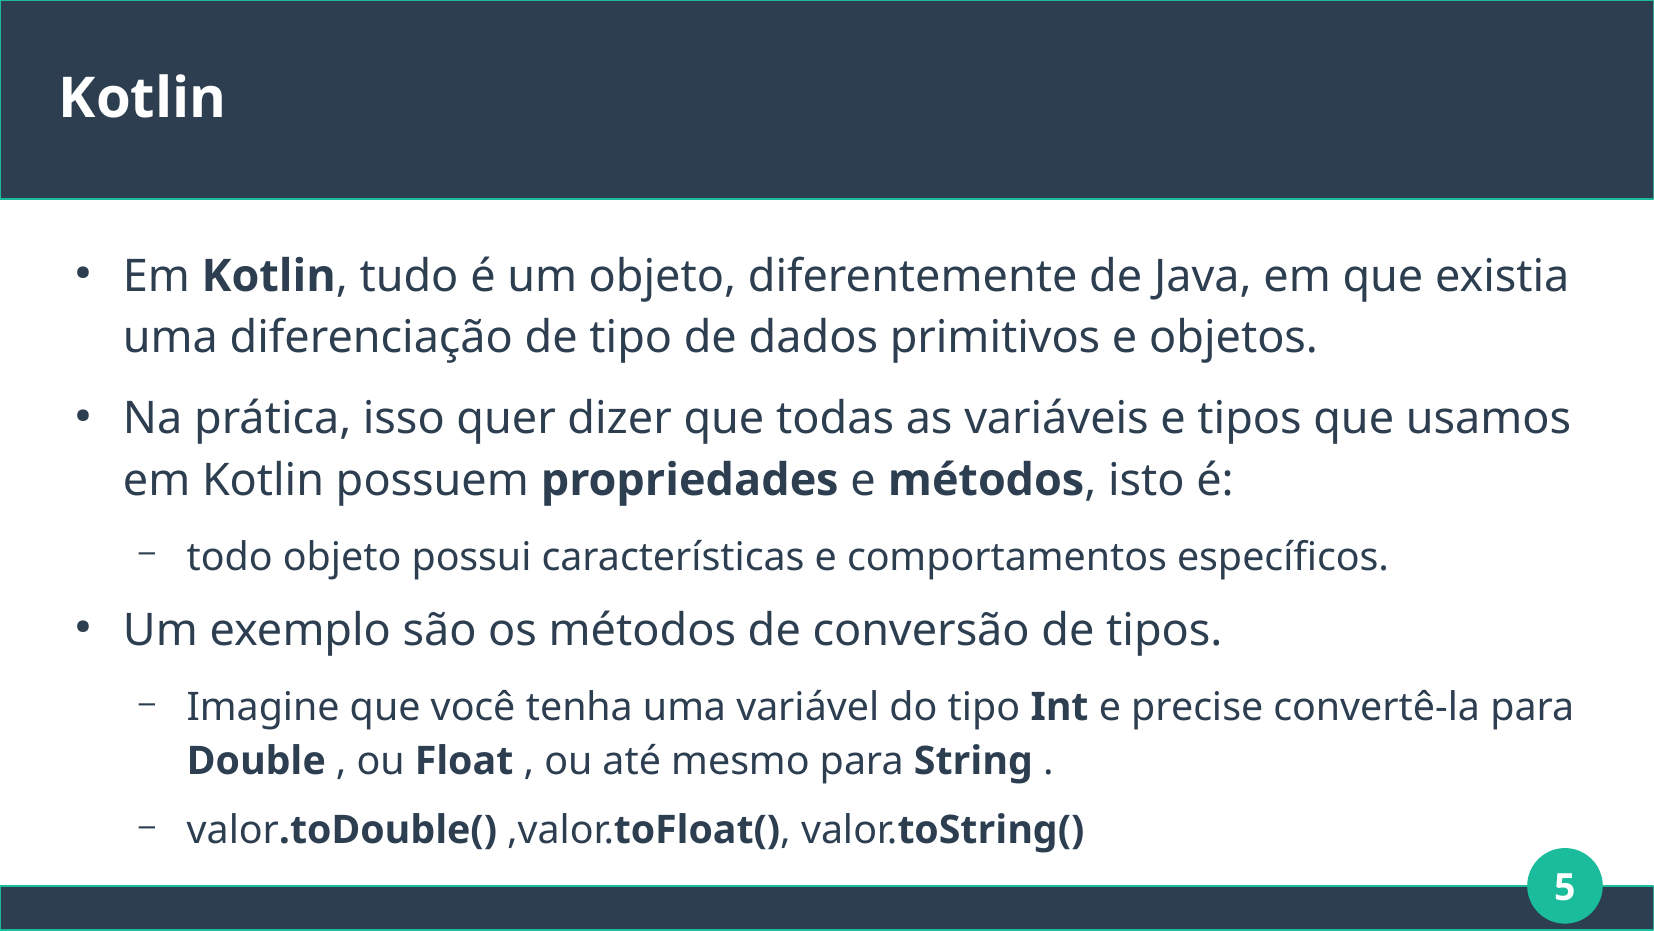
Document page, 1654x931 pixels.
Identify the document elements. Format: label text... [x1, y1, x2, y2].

list Em Kotlin, tudo é um objeto, diferentemente de Java, em que existia uma diferenciação de tipo de dados primitivos e objetos. Na prática, isso quer dizer que todas as variáveis e tipos que usamos em Kotlin possuem propriedades e métodos, isto é: todo objeto possui características e comportamentos específicos. Um exemplo são os métodos de conversão de tipos. Imagine que você tenha uma variável do tipo Int e precise convertê-la para Double , ou Float , ou até mesmo para String . valor.toDouble() ,valor.toFloat(), valor.toString() [59, 243, 1595, 864]
title Kotlin [59, 37, 1595, 155]
